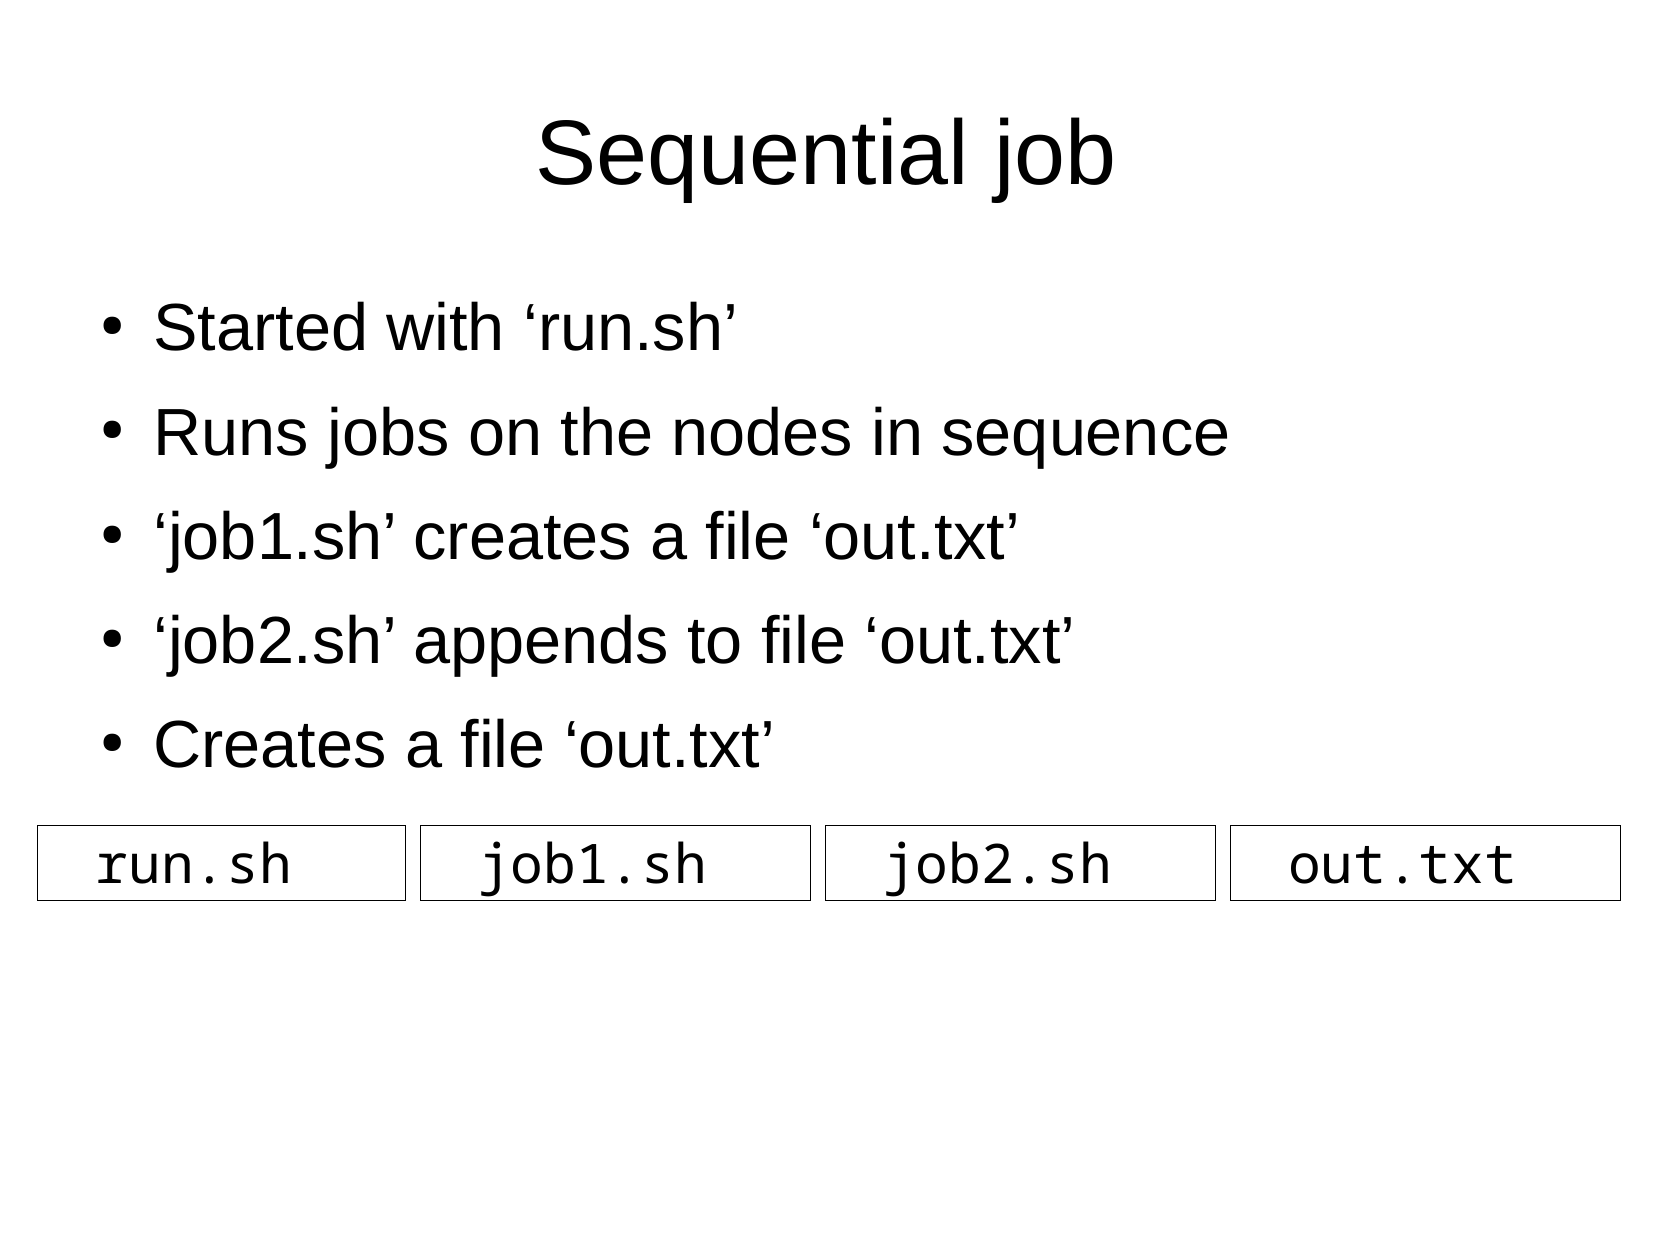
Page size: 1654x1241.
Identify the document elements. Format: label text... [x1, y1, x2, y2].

title Sequential job [82, 49, 1571, 257]
list out.txt [1230, 825, 1621, 901]
list job2.sh [825, 825, 1216, 901]
list run.sh [37, 825, 406, 901]
list job1.sh [420, 825, 811, 901]
list Started with ‘run.sh’ Runs jobs on the nodes in sequence ‘job1.sh’ creates a file ‘out.txt’ ‘job2.sh’ appends to file ‘out.txt’ Creates a file ‘out.txt’ [82, 290, 1571, 1010]
